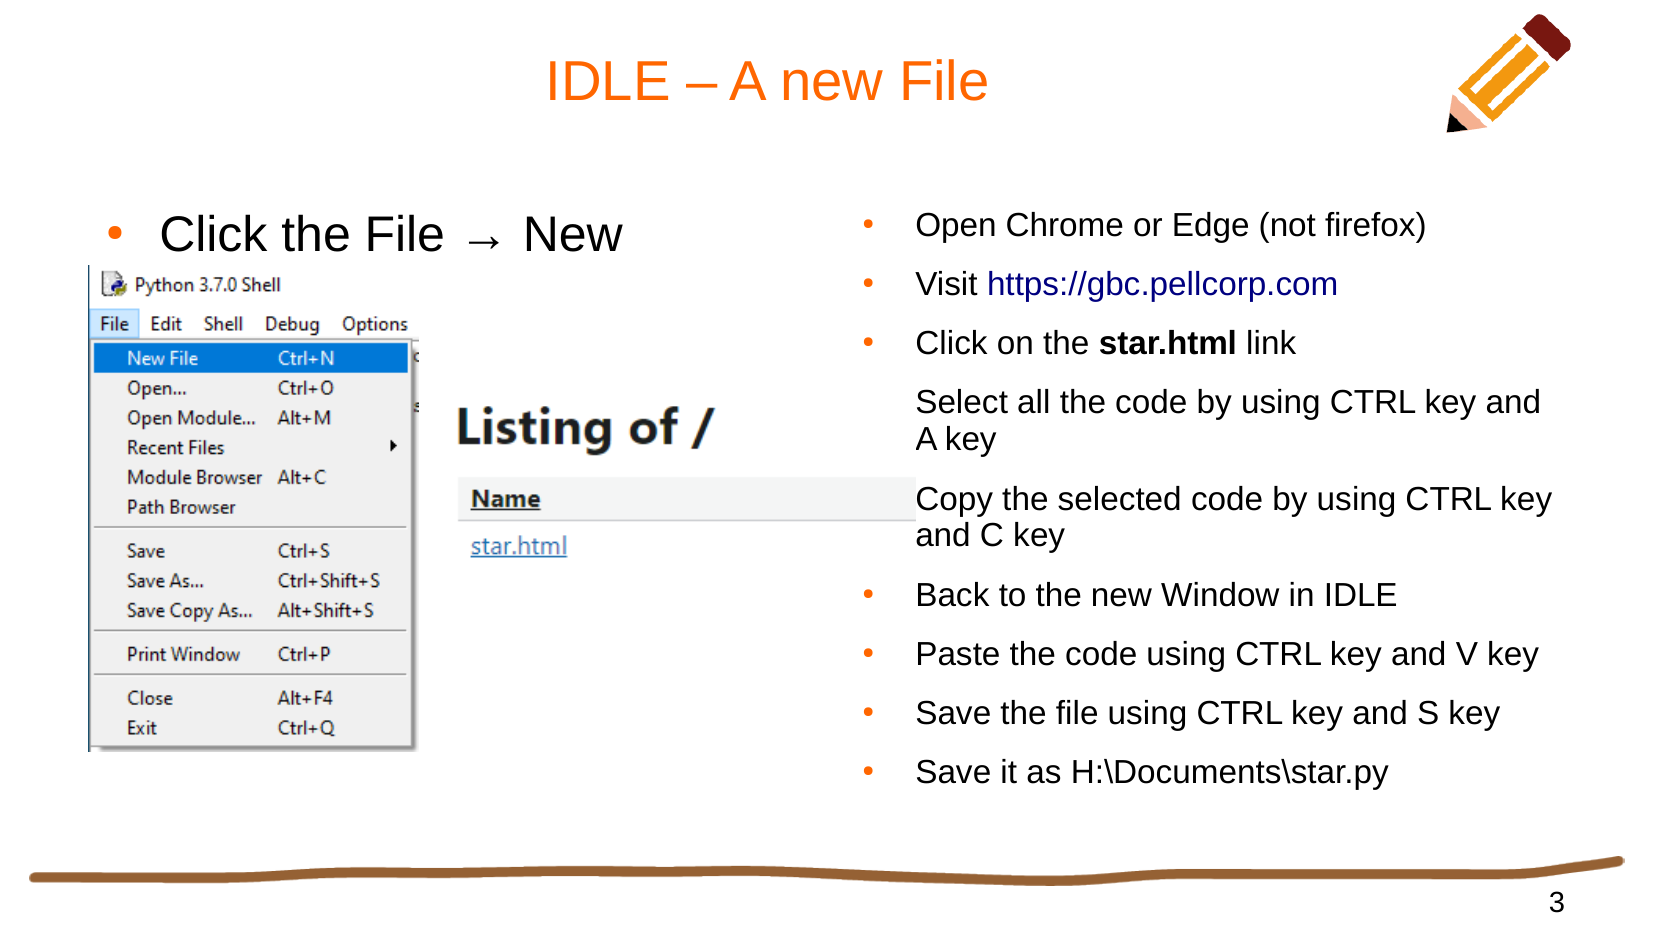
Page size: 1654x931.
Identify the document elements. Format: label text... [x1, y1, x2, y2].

picture [88, 265, 419, 752]
list Click the File → New [88, 206, 809, 857]
list Open Chrome or Edge (not firefox) Visit https://gbc.pellcorp.com Click on the star.html link Select all the code by using CTRL key and A key Copy the selected code by using CTRL key and C key Back to the new Window in IDLE Paste the code using CTRL key and V key Save the file using CTRL key and S key Save it as H:\Documents\star.py [844, 206, 1565, 857]
picture [427, 383, 916, 575]
picture [1446, 14, 1571, 133]
picture [29, 856, 1625, 886]
title IDLE – A new File [88, 29, 1447, 133]
